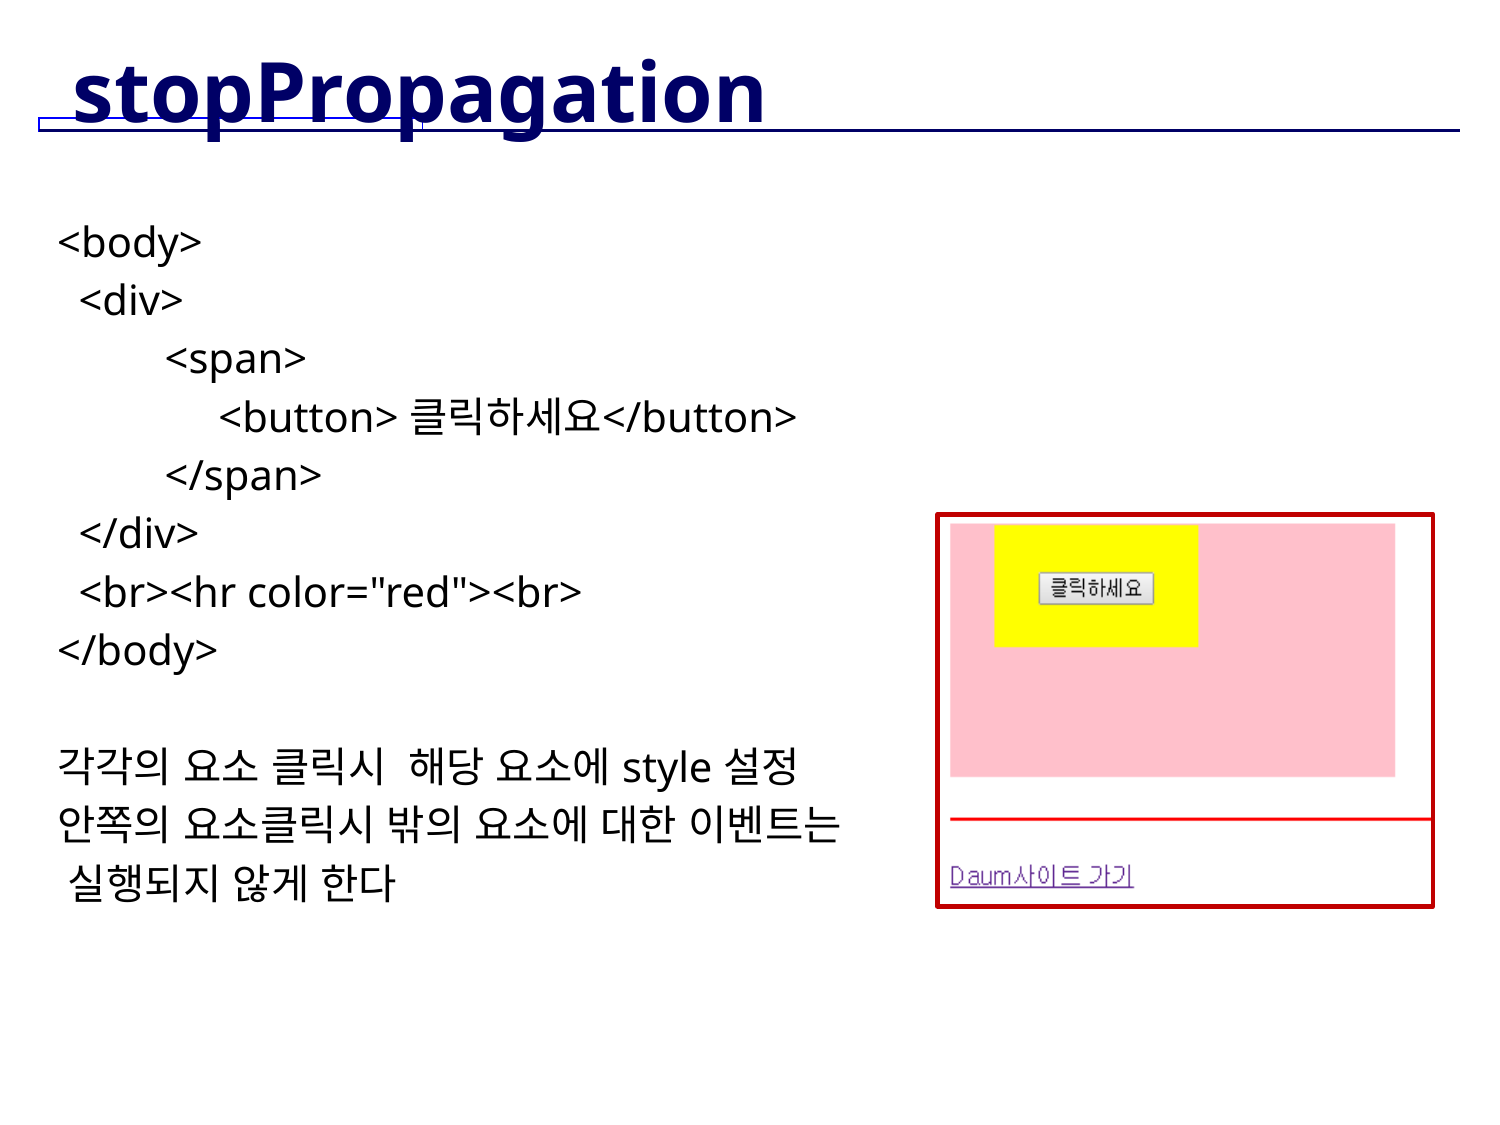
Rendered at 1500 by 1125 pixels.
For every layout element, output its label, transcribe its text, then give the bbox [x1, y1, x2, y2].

title stopPropagation [58, 31, 1077, 110]
picture [939, 516, 1431, 904]
list <body> <div> <span> <button> 클릭하세요</button> </span> </div> <br><hr color="red"><br> </body> 각각의 요소 클릭시 해당 요소에 style 설정 안쪽의 요소클릭시 밖의 요소에 대한 이벤트는 실행되지 않게 한다 [42, 208, 1460, 1031]
